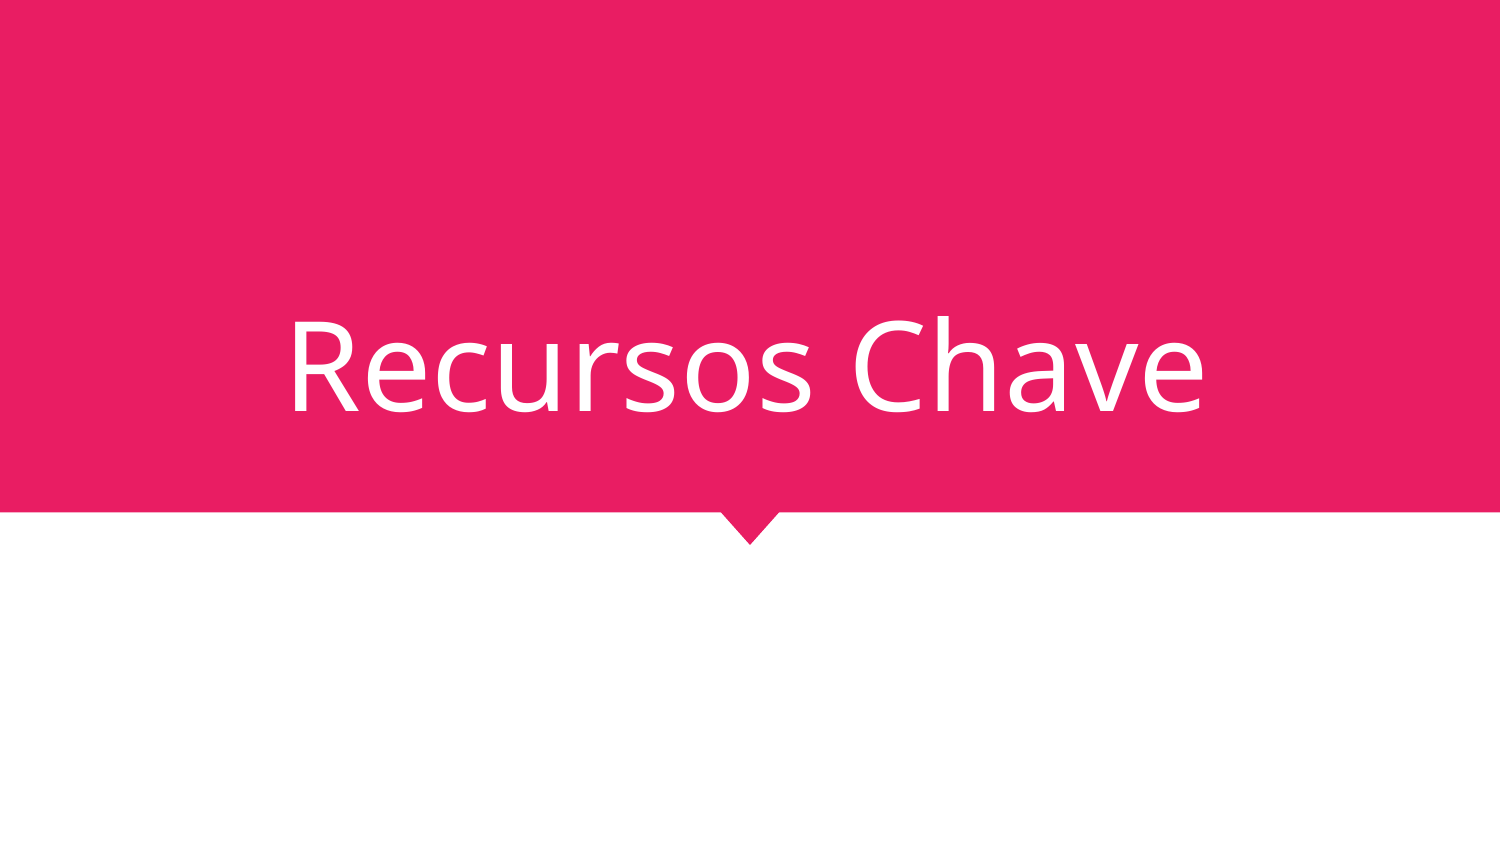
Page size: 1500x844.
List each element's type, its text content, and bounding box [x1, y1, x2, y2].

title Recursos Chave [67, 105, 1427, 452]
